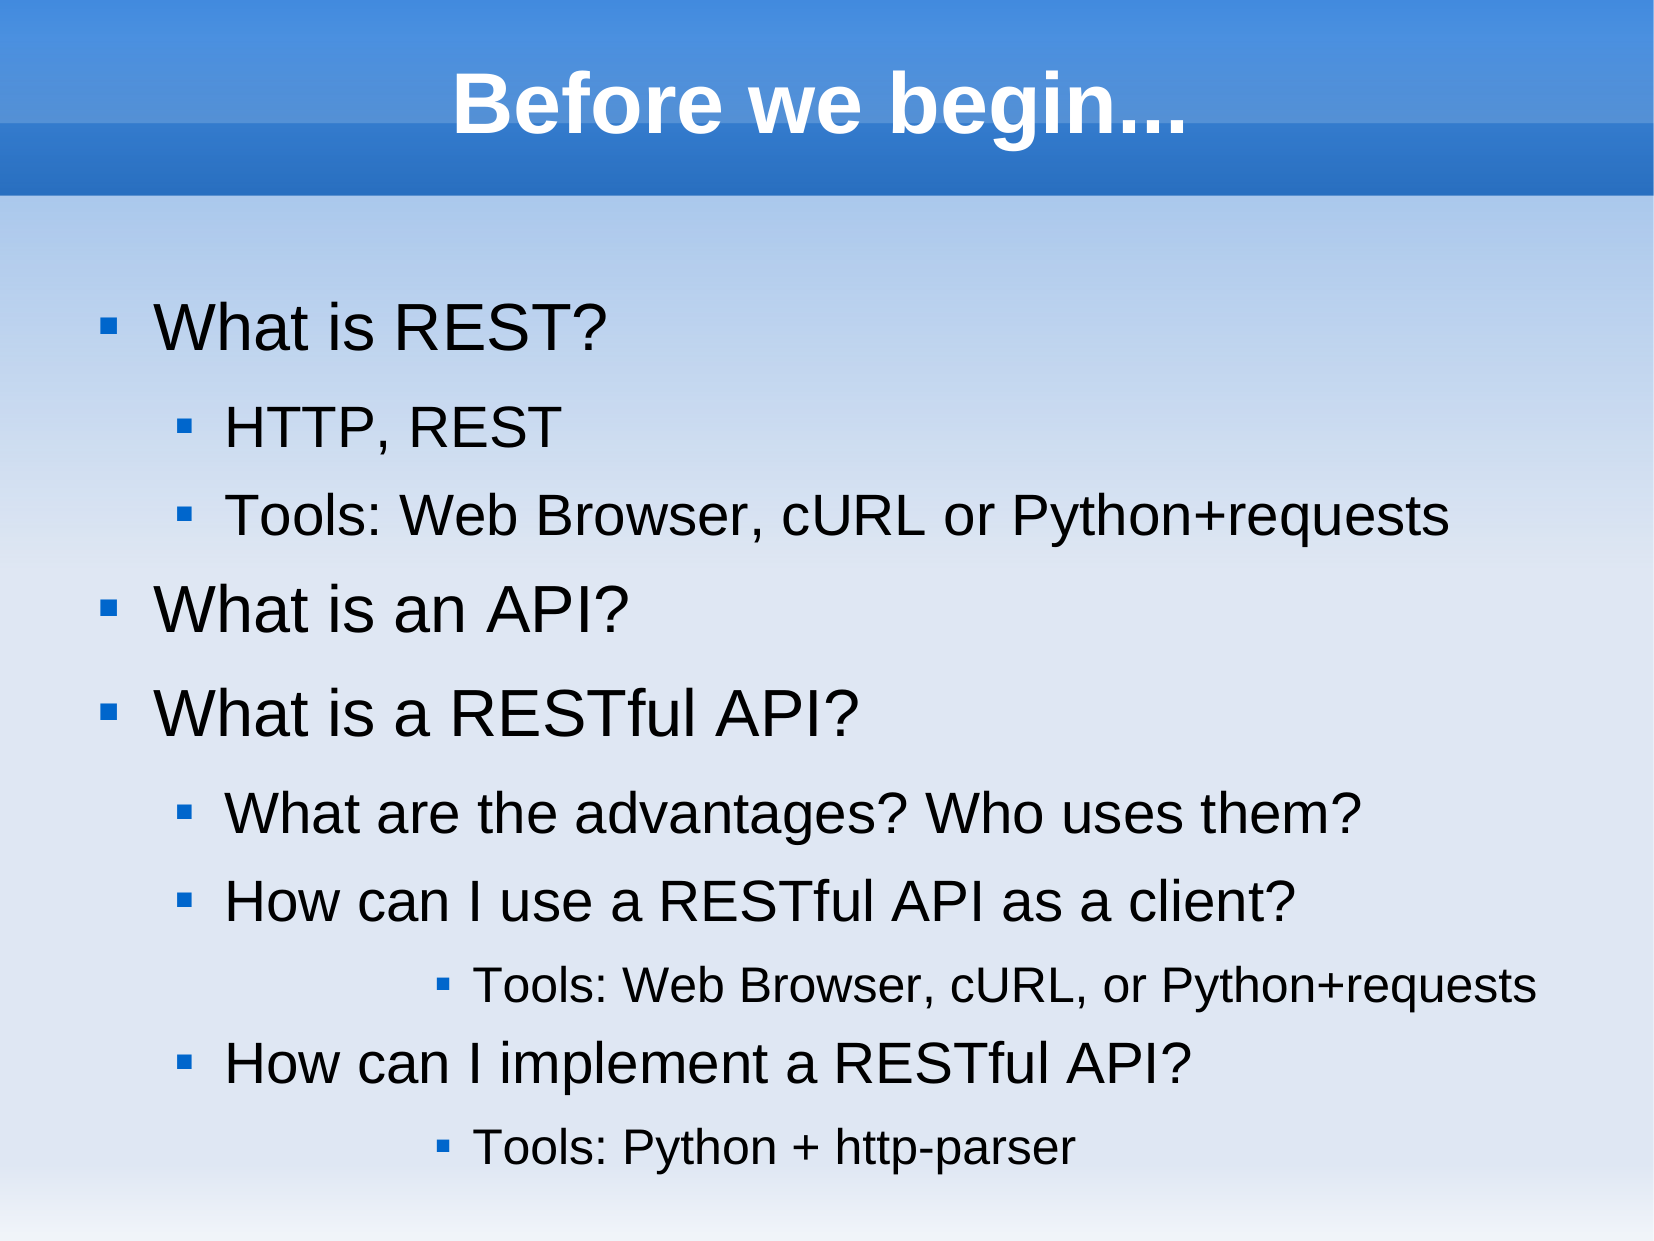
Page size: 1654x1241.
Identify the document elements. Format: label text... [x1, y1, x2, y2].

list What is REST? HTTP, REST Tools: Web Browser, cURL or Python+requests What is an API? What is a RESTful API? What are the advantages? Who uses them? How can I use a RESTful API as a client? Tools: Web Browser, cURL, or Python+requests How can I implement a RESTful API? Tools: Python + http-parser [82, 290, 1571, 1176]
title Before we begin... [76, 0, 1565, 208]
picture [0, 0, 1654, 1241]
